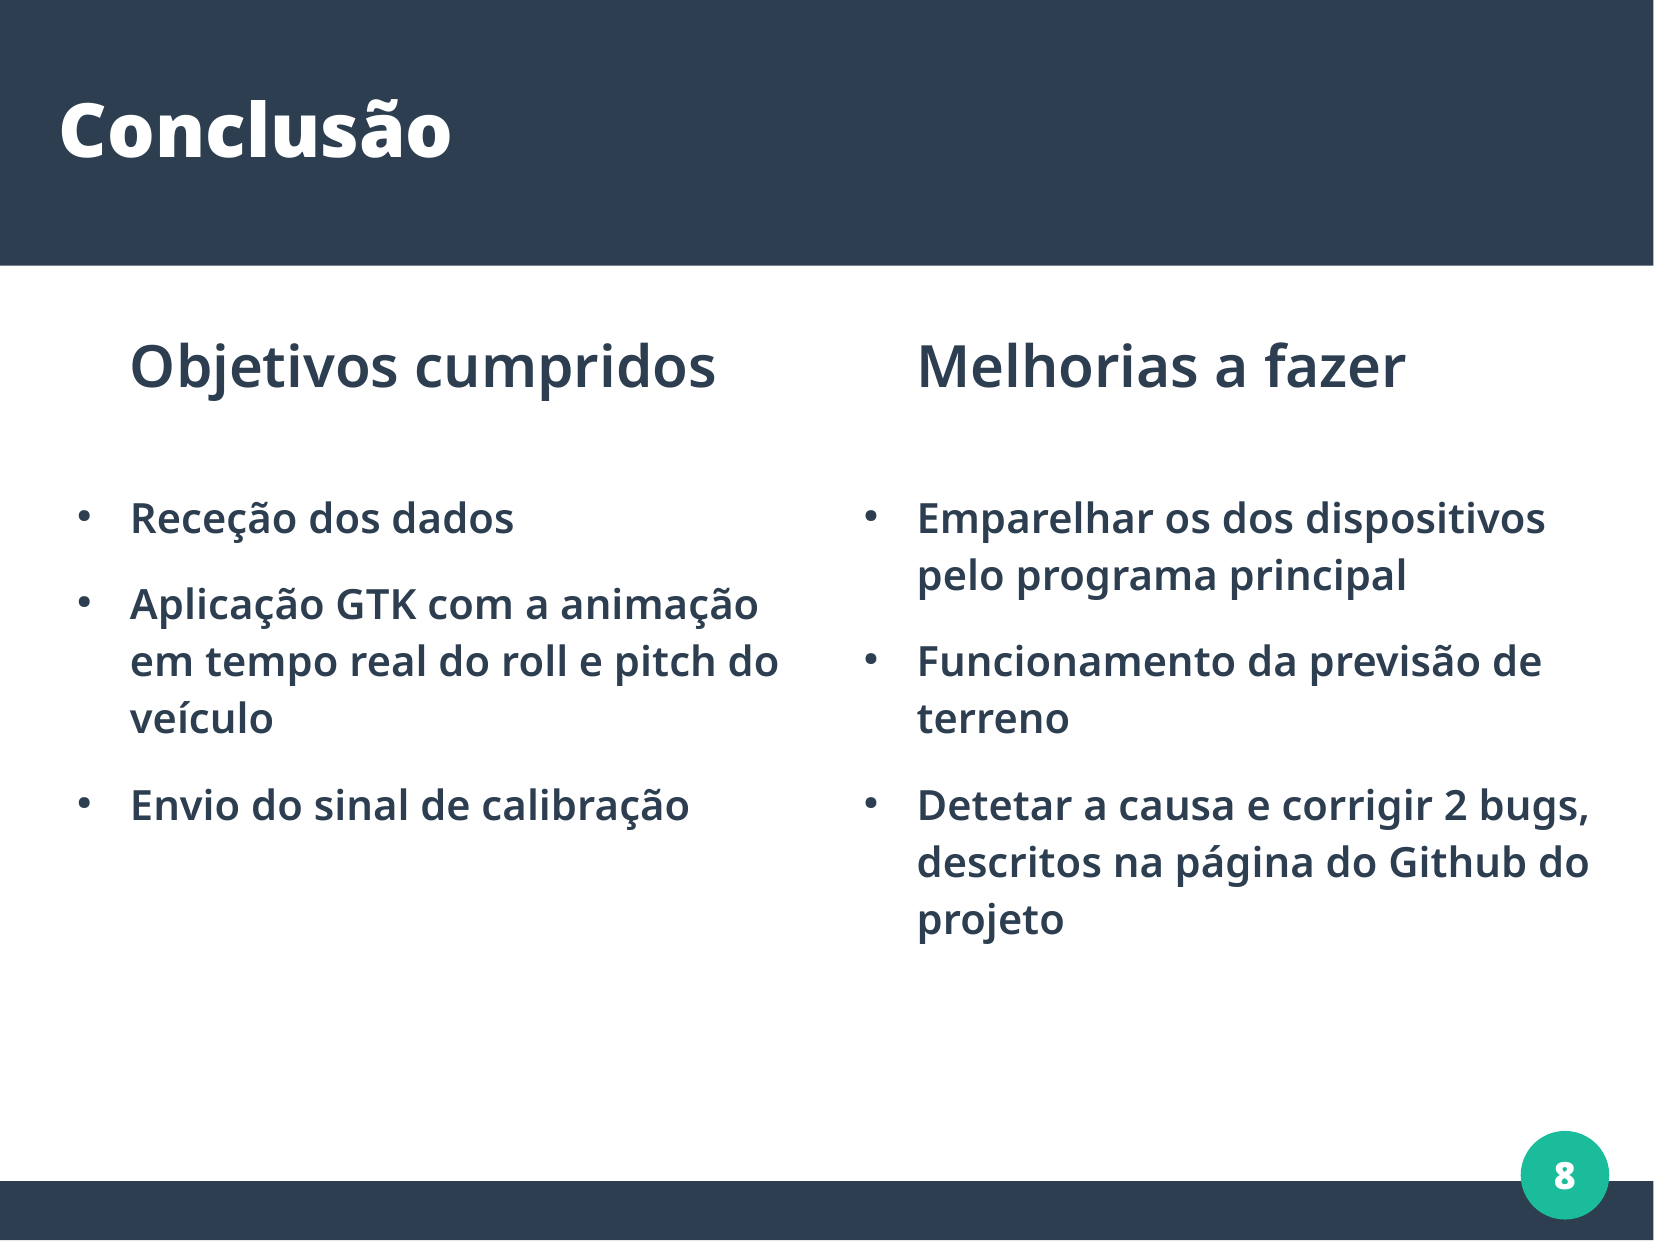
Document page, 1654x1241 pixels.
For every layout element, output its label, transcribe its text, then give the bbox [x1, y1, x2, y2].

list Objetivos cumpridos Receção dos dados Aplicação GTK com a animação em tempo real do roll e pitch do veículo Envio do sinal de calibração [59, 324, 809, 1152]
list Melhorias a fazer Emparelhar os dos dispositivos pelo programa principal Funcionamento da previsão de terreno Detetar a causa e corrigir 2 bugs, descritos na página do Github do projeto [845, 324, 1596, 1152]
title Conclusão [59, 49, 1595, 207]
